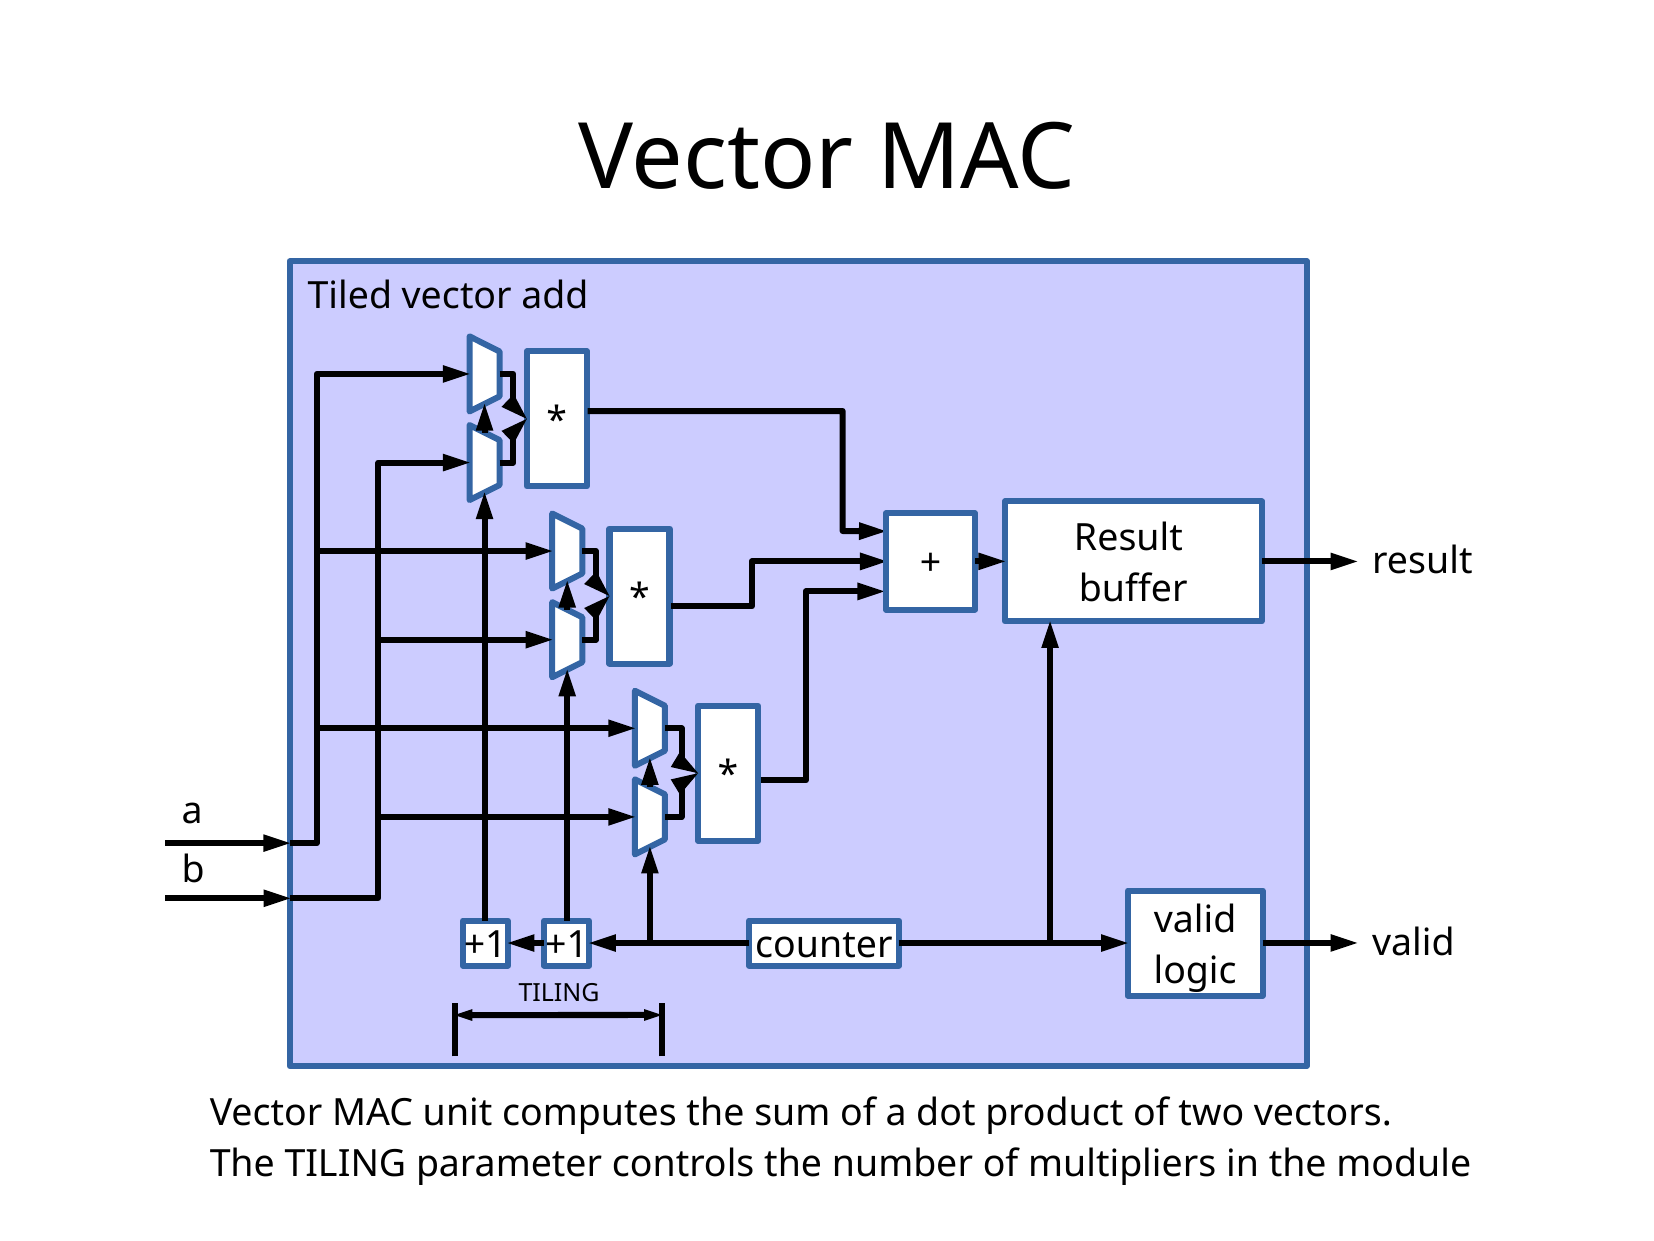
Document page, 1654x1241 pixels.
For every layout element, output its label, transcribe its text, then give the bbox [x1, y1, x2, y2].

text_box [383, 643, 482, 725]
text_box [289, 261, 1307, 942]
text_box * [526, 351, 587, 487]
text_box Vector MAC unit computes the sum of a dot product of two vectors. The TILING parameter controls the number of multipliers in the module [195, 1077, 1501, 1204]
text_box valid logic [1127, 890, 1263, 996]
text_box Tiled vector add [292, 261, 602, 332]
text_box [383, 554, 482, 637]
text_box * [698, 705, 759, 841]
text_box [289, 820, 1307, 1066]
text_box [289, 731, 377, 897]
text_box [321, 554, 377, 725]
text_box counter [748, 920, 899, 966]
text_box valid [1357, 907, 1568, 979]
text_box [488, 731, 564, 814]
text_box Result buffer [1004, 501, 1262, 622]
text_box +1 [544, 920, 590, 966]
text_box [488, 820, 564, 942]
text_box b [166, 835, 218, 906]
text_box [383, 731, 482, 814]
text_box a [166, 776, 218, 835]
title Vector MAC [82, 49, 1571, 257]
text_box * [609, 528, 670, 664]
text_box +1 [462, 920, 508, 966]
text_box + [885, 513, 975, 610]
text_box [1051, 564, 1307, 942]
text_box result [1357, 526, 1568, 597]
